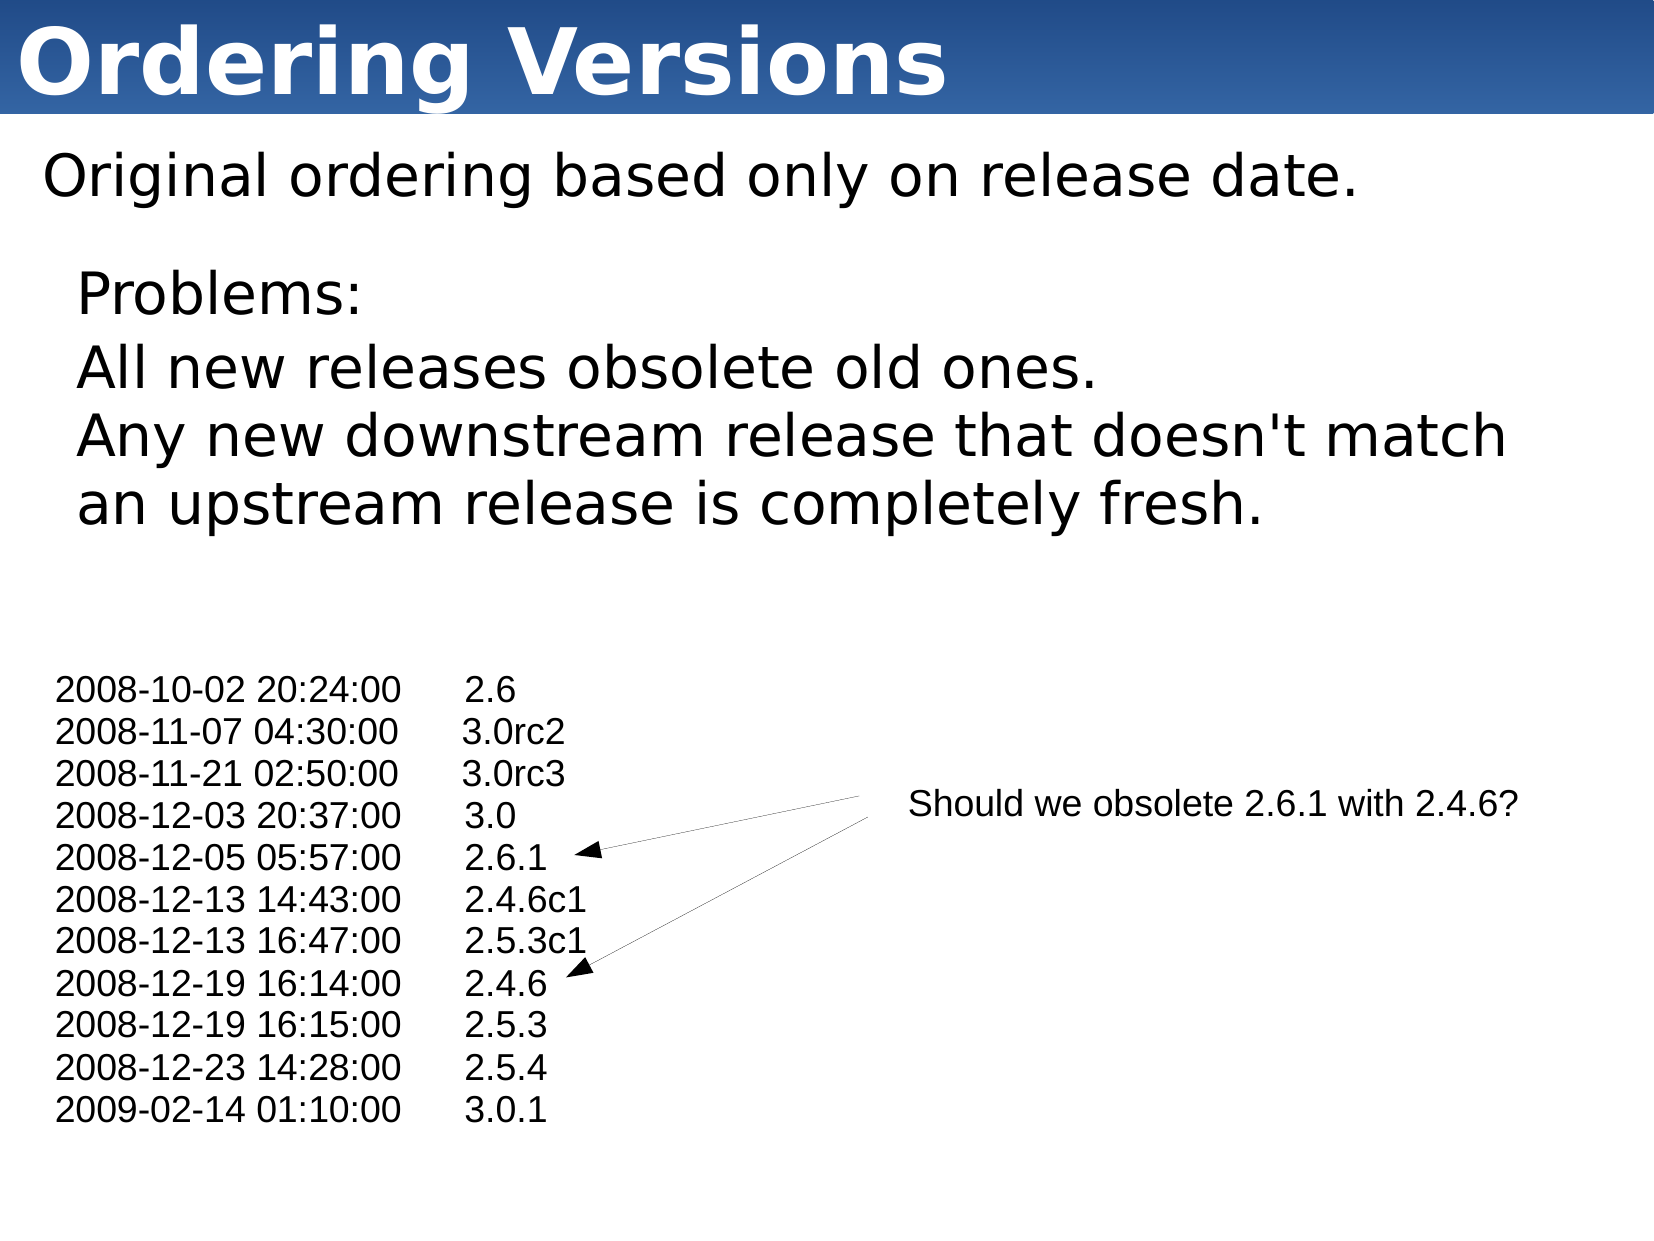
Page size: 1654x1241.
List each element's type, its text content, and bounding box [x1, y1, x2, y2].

text_box Ordering Versions [1, 2, 965, 124]
text_box Original ordering based only on release date. [27, 135, 1616, 218]
text_box All new releases obsolete old ones. Any new downstream release that doesn't match an upstream release is completely fresh. [61, 327, 1614, 546]
text_box Should we obsolete 2.6.1 with 2.4.6? [893, 774, 1533, 832]
text_box Problems: [61, 253, 380, 336]
text_box [0, 0, 1654, 114]
text_box 2008-10-02 20:24:00 2.6 2008-11-07 04:30:00 3.0rc2 2008-11-21 02:50:00 3.0rc3 2008-12-03 20:37:00 3.0 2008-12-05 05:57:00 2.6.1 2008-12-13 14:43:00 2.4.6c1 2008-12-13 16:47:00 2.5.3c1 2008-12-19 16:14:00 2.4.6 2008-12-19 16:15:00 2.5.3 2008-12-23 14:28:00 2.5.4 2009-02-14 01:10:00 3.0.1 [40, 660, 630, 1138]
